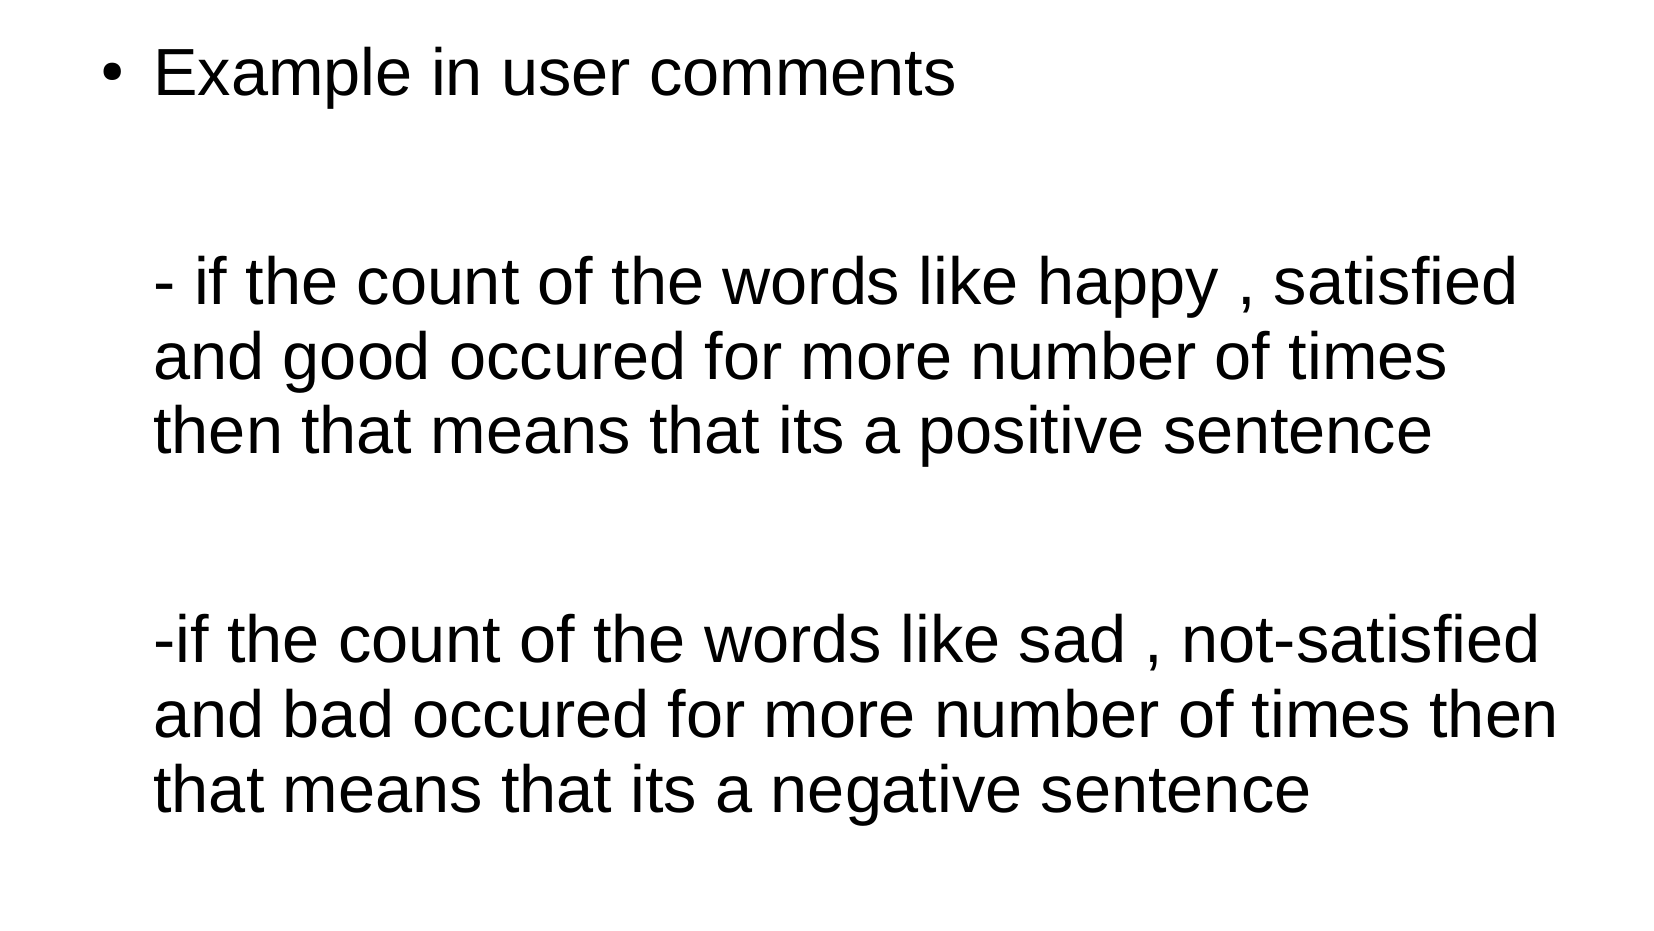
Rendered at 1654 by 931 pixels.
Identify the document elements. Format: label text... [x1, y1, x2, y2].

list Example in user comments - if the count of the words like happy , satisfied and good occured for more number of times then that means that its a positive sentence -if the count of the words like sad , not-satisfied and bad occured for more number of times then that means that its a negative sentence [82, 35, 1571, 898]
